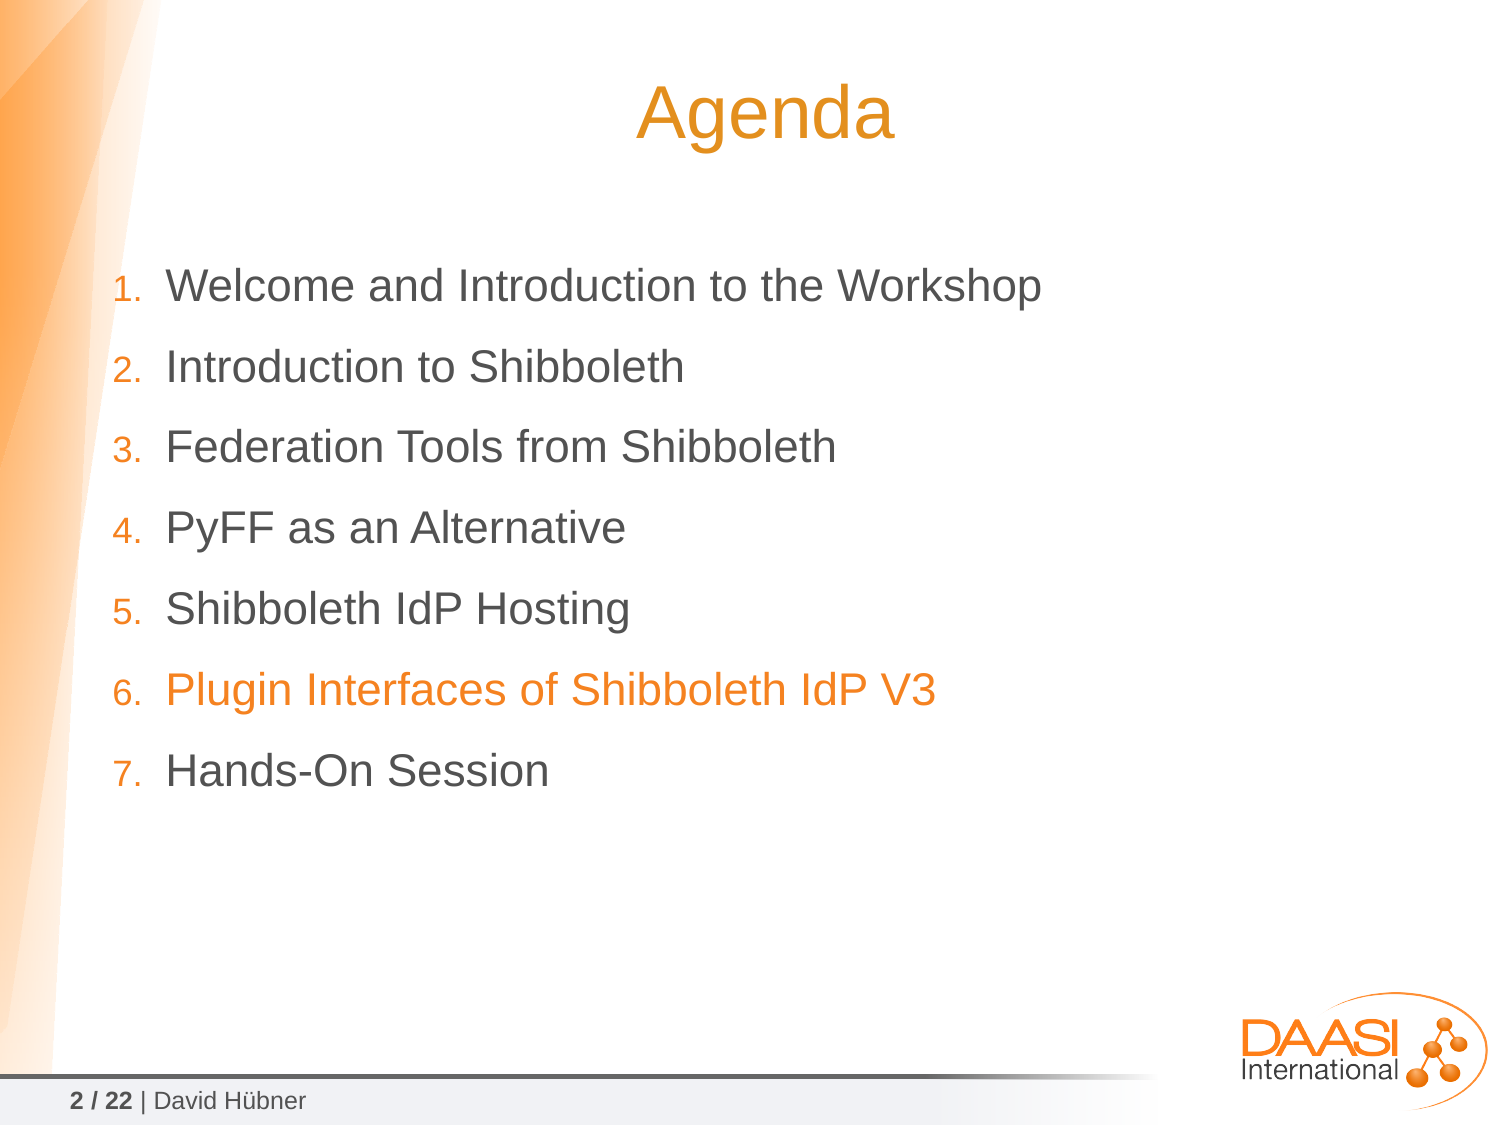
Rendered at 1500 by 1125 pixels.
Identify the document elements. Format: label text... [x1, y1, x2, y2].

title Agenda [91, 48, 1441, 178]
list Welcome and Introduction to the Workshop Introduction to Shibboleth Federation Tools from Shibboleth PyFF as an Alternative Shibboleth IdP Hosting Plugin Interfaces of Shibboleth IdP V3 Hands-On Session [94, 259, 1441, 913]
picture [1240, 992, 1500, 1111]
